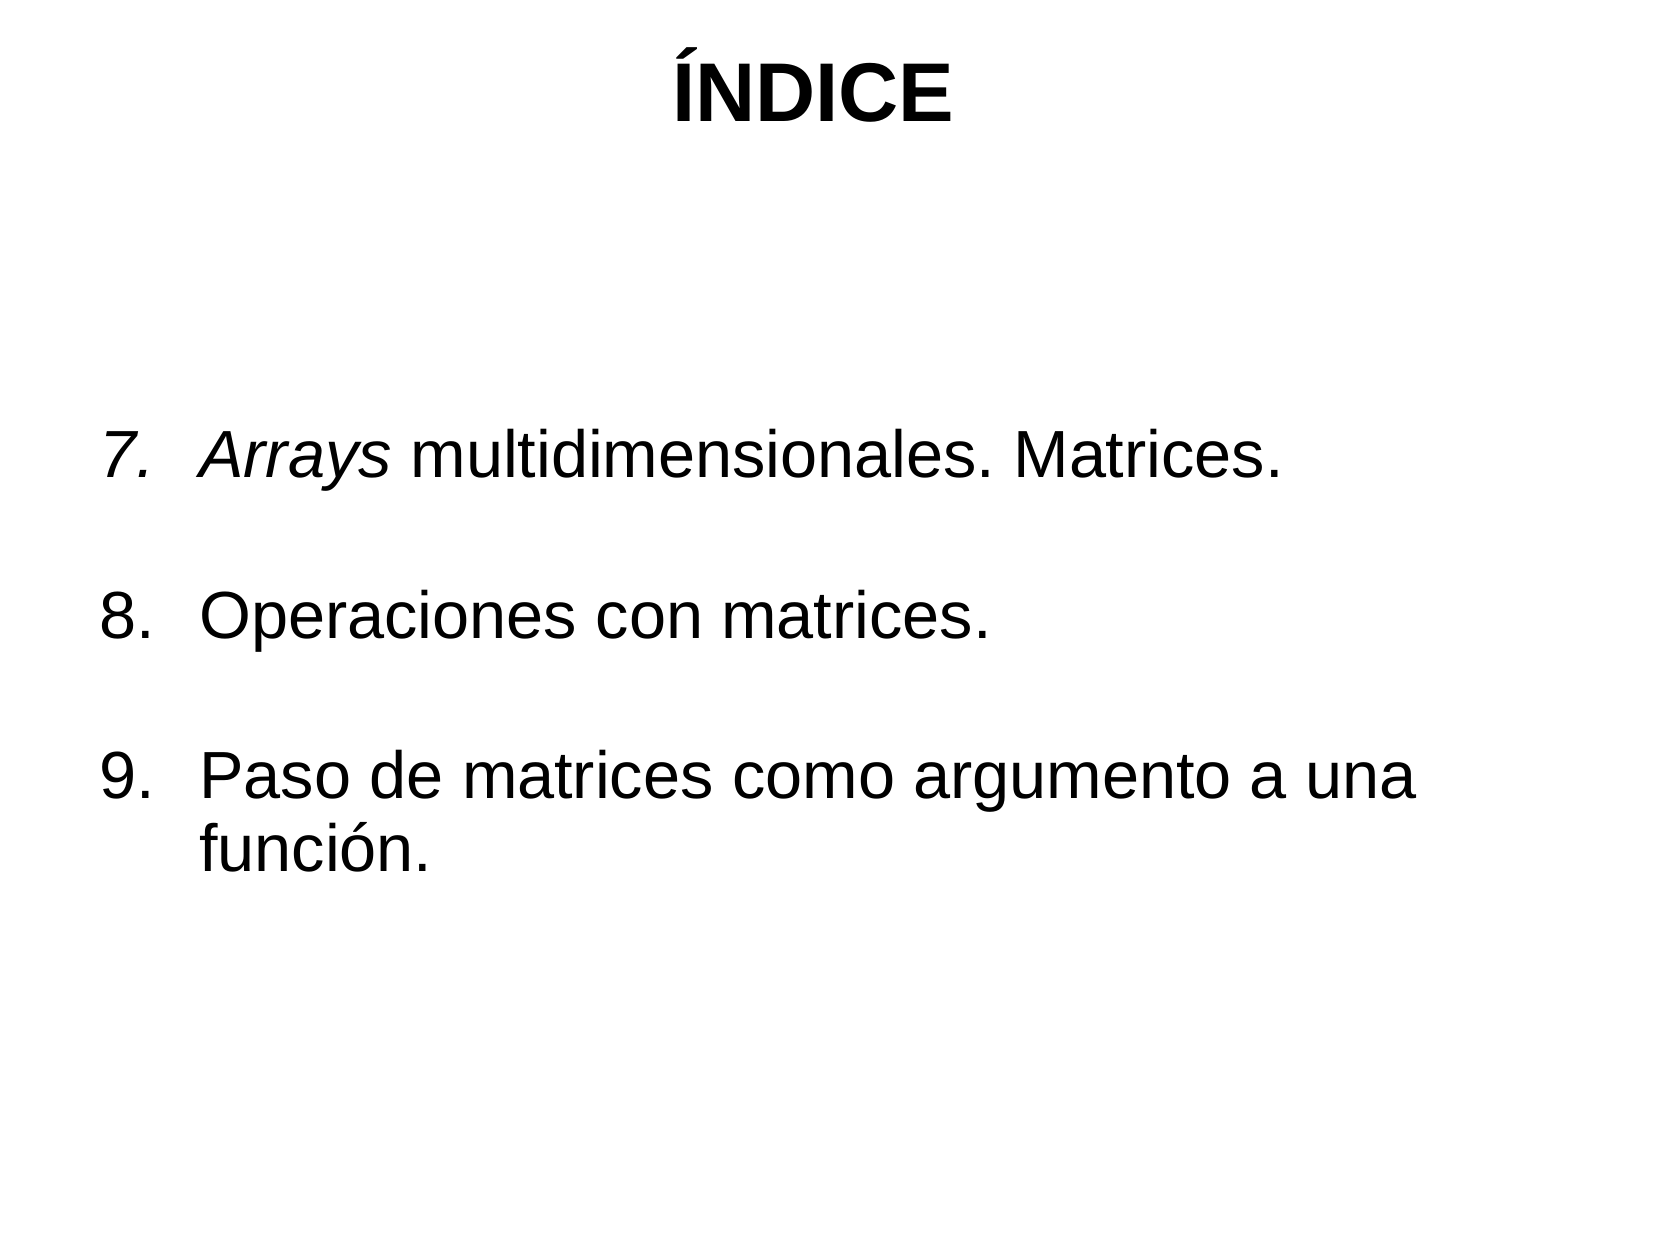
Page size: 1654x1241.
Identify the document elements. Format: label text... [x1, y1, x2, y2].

text_box Arrays multidimensionales. Matrices. Operaciones con matrices. Paso de matrices como argumento a una función. [84, 324, 1595, 1193]
text_box ÍNDICE [110, 20, 1516, 157]
